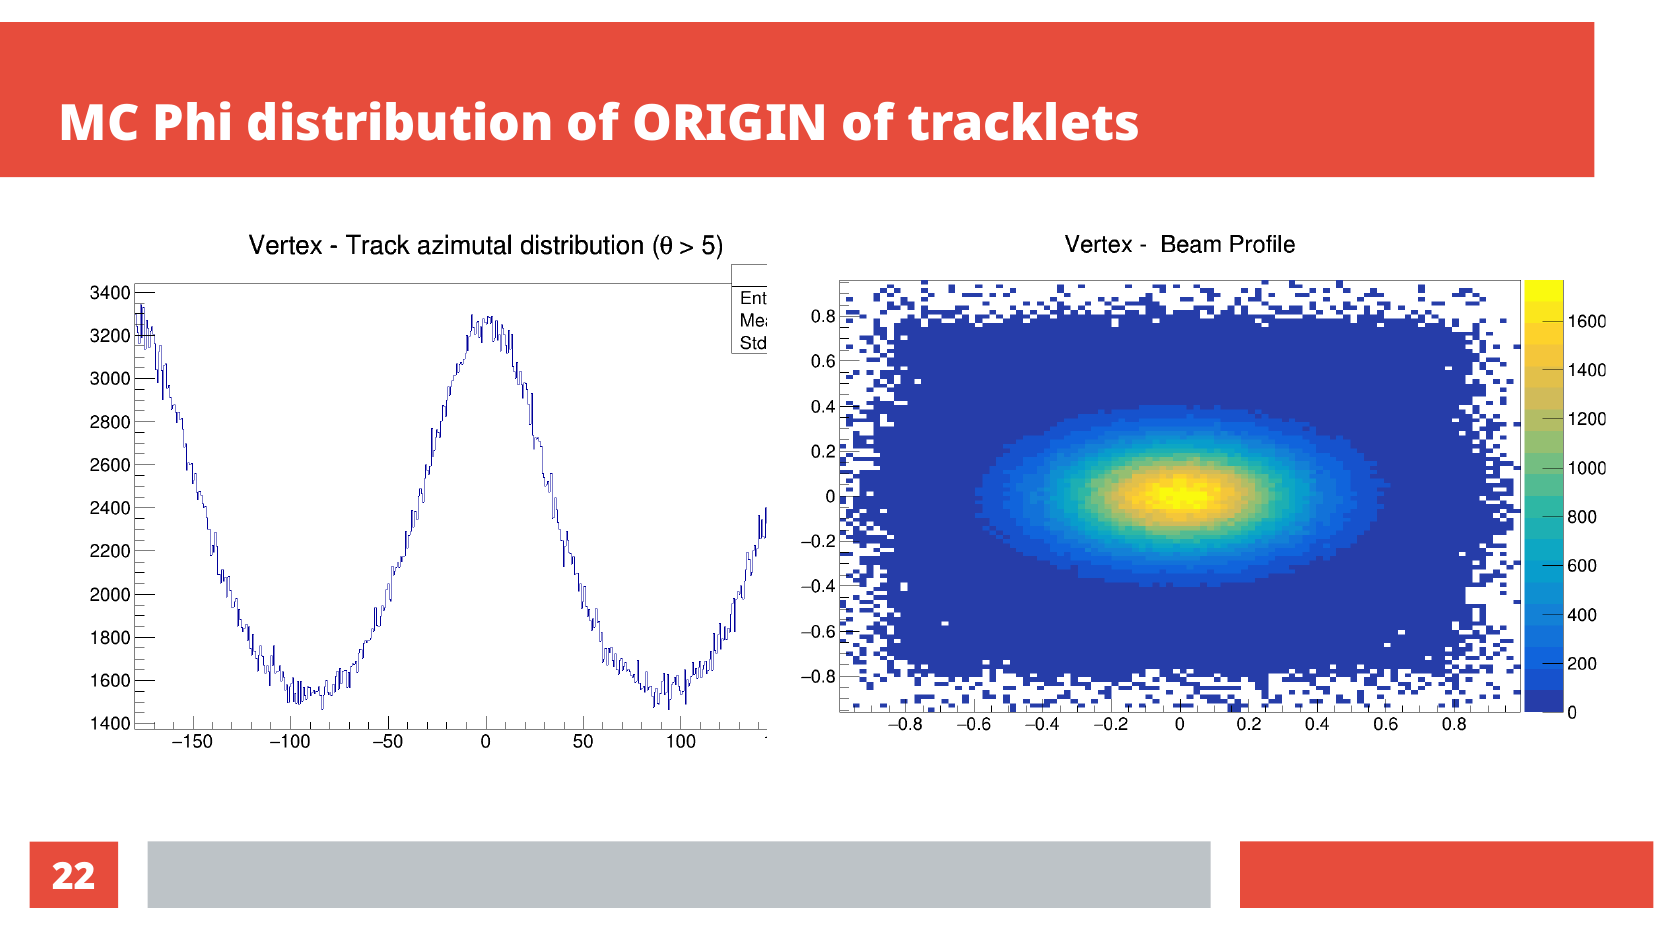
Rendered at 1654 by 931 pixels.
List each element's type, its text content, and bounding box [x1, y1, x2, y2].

title MC Phi distribution of ORIGIN of tracklets [59, 44, 1595, 156]
picture [57, 227, 1606, 759]
